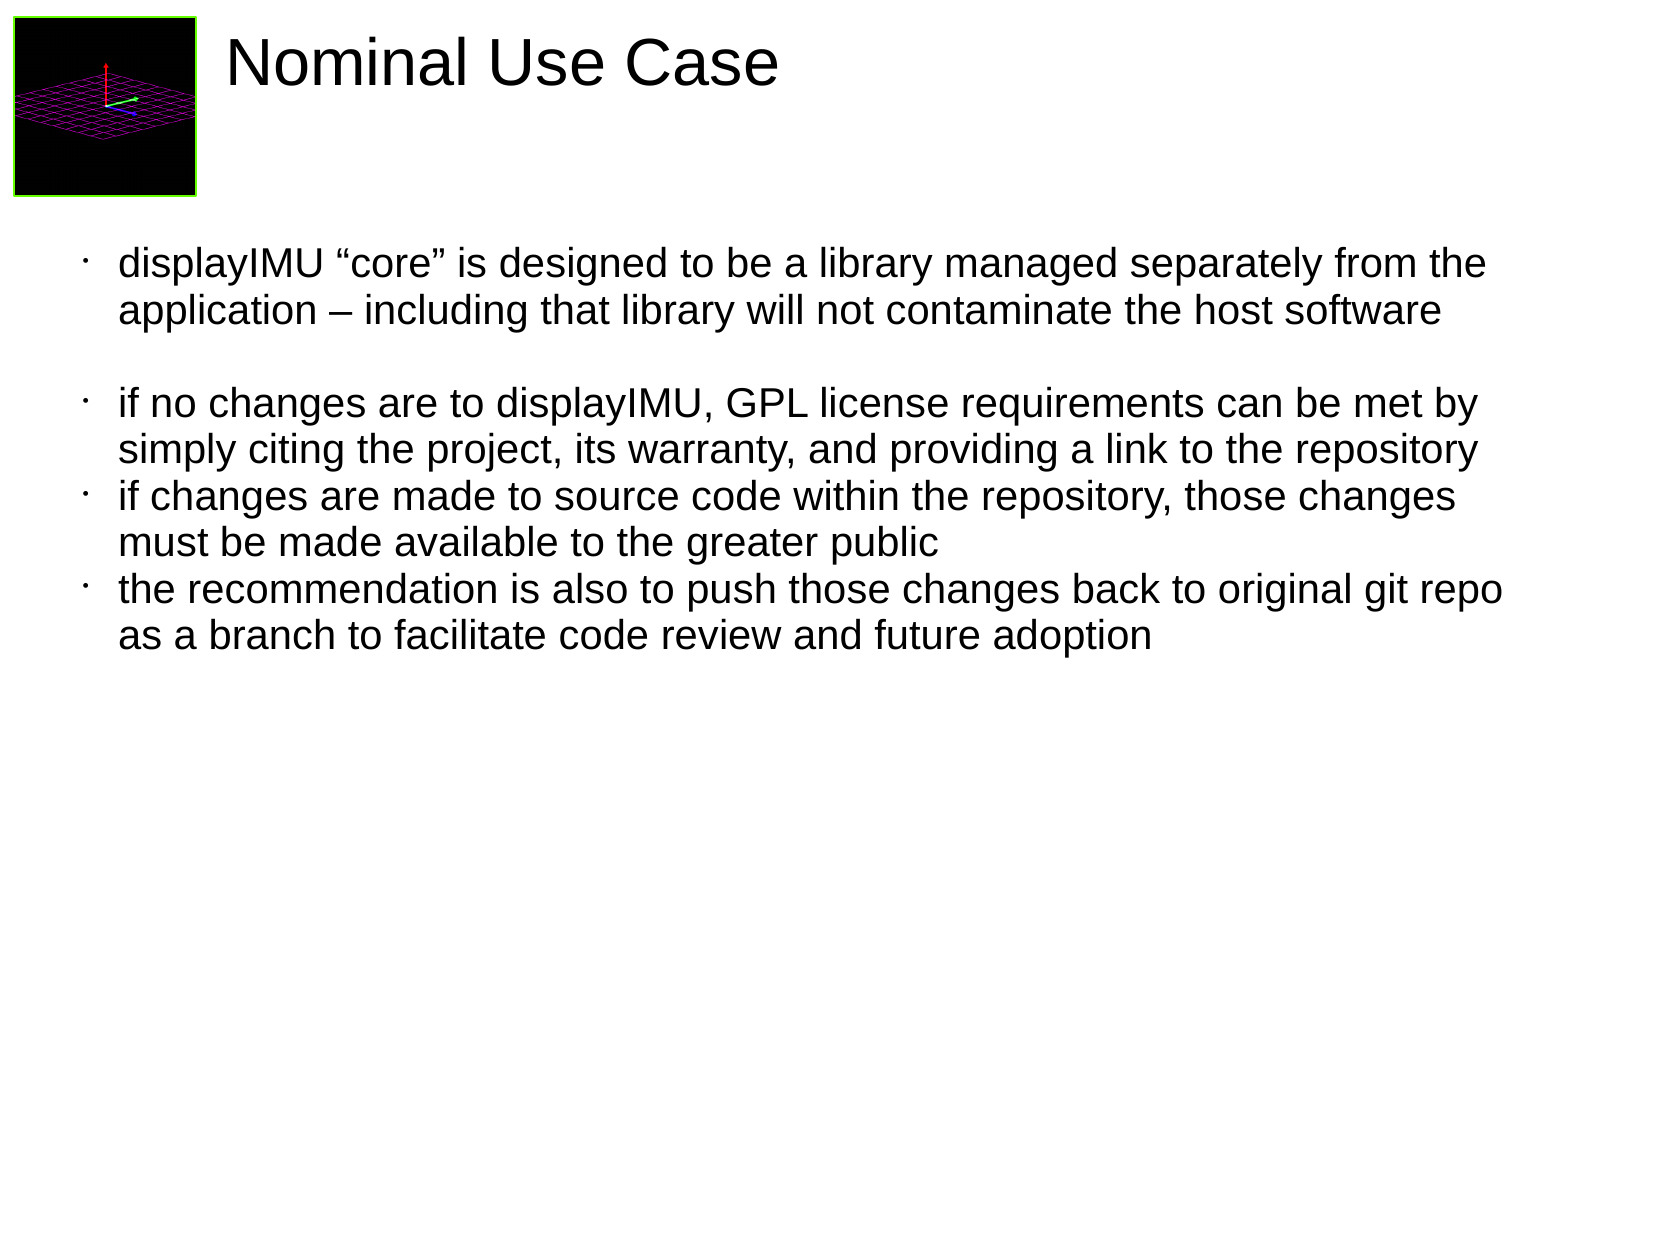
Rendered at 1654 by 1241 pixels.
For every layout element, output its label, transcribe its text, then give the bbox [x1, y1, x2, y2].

picture [15, 17, 196, 196]
subtitle displayIMU “core” is designed to be a library managed separately from the application – including that library will not contaminate the host software if no changes are to displayIMU, GPL license requirements can be met by simply citing the project, its warranty, and providing a link to the repository if changes are made to source code within the repository, those changes must be made available to the greater public the recommendation is also to push those changes back to original git repo as a branch to facilitate code review and future adoption [82, 240, 1546, 1010]
title Nominal Use Case [225, 19, 1576, 106]
